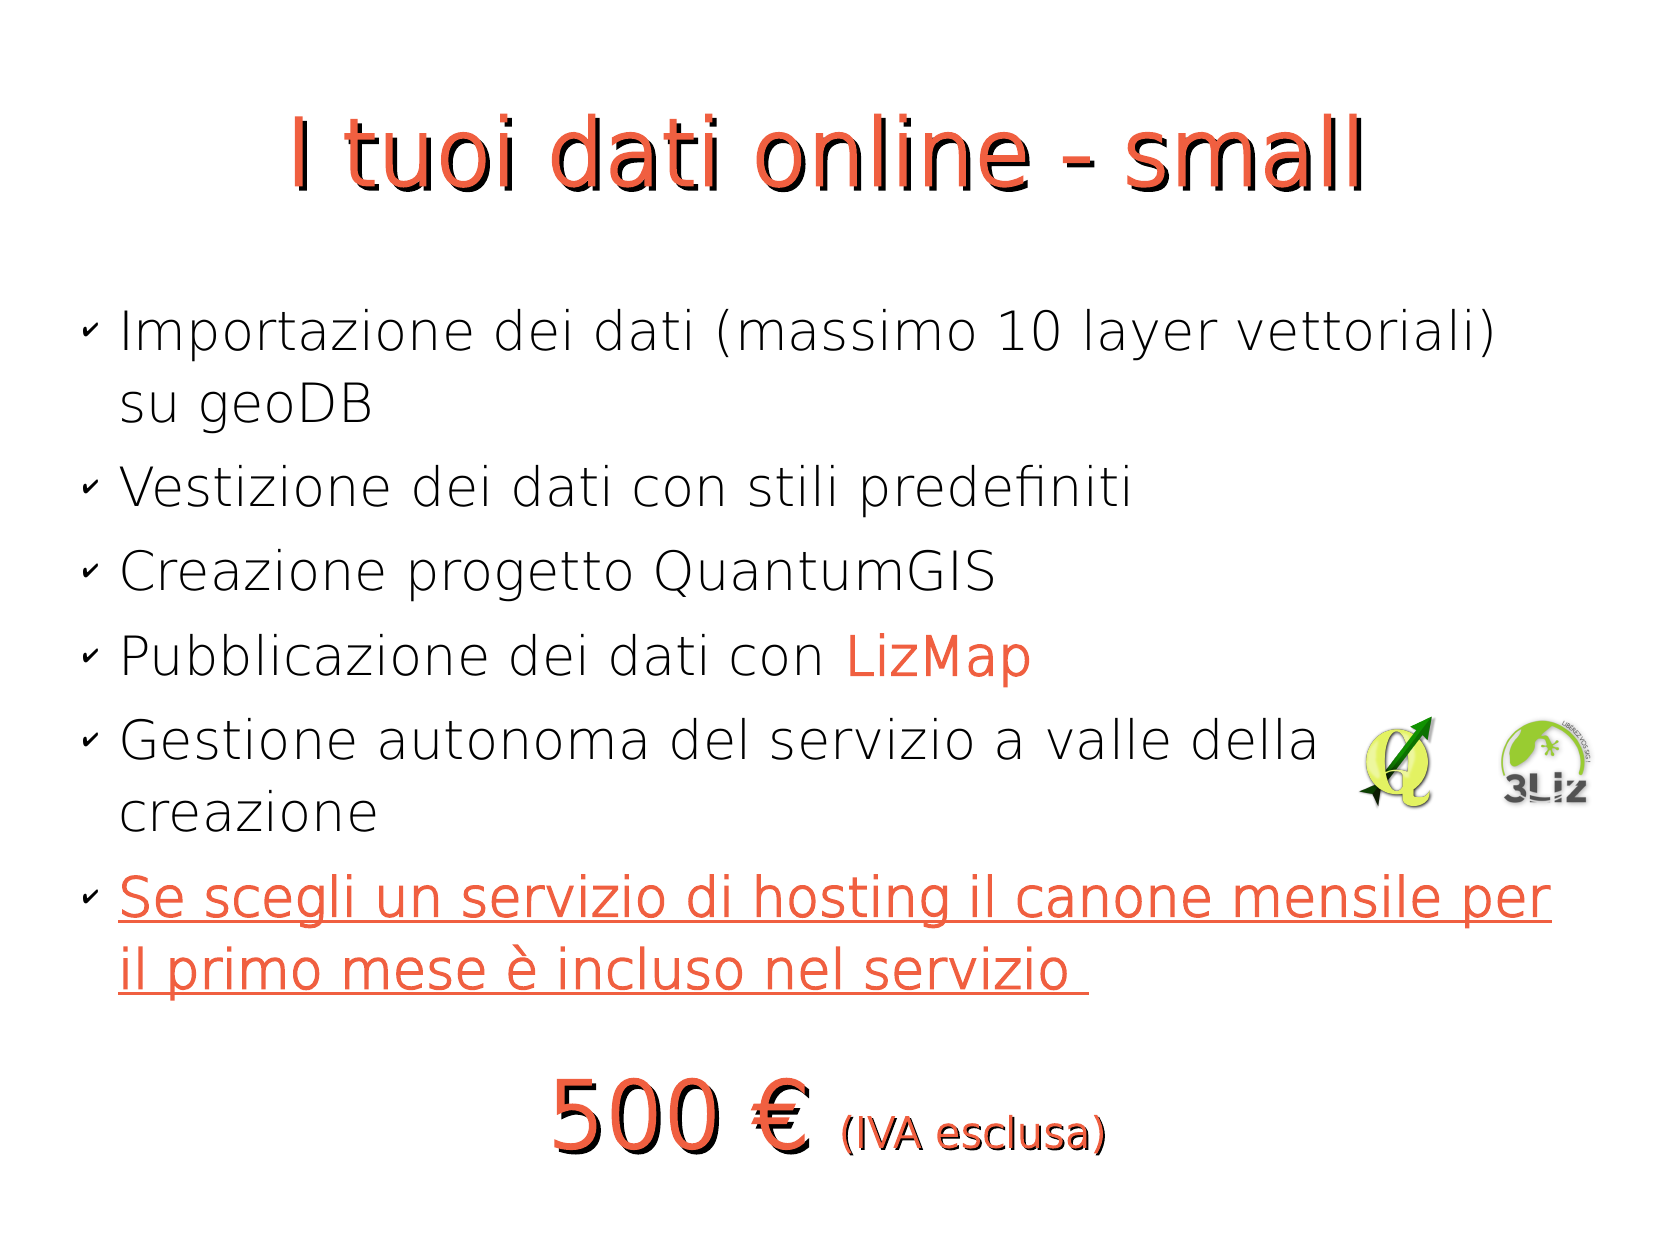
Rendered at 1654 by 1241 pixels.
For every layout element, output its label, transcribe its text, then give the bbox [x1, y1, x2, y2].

picture [1351, 714, 1447, 811]
title I tuoi dati online - small [82, 49, 1571, 257]
title 500 € (IVA esclusa) [82, 1012, 1571, 1220]
subtitle Importazione dei dati (massimo 10 layer vettoriali) su geoDB Vestizione dei dati con stili predefiniti Creazione progetto QuantumGIS Pubblicazione dei dati con LizMap Gestione autonoma del servizio a valle della creazione Se scegli un servizio di hosting il canone mensile per il primo mese è incluso nel servizio [82, 290, 1571, 1010]
picture [1498, 714, 1595, 811]
